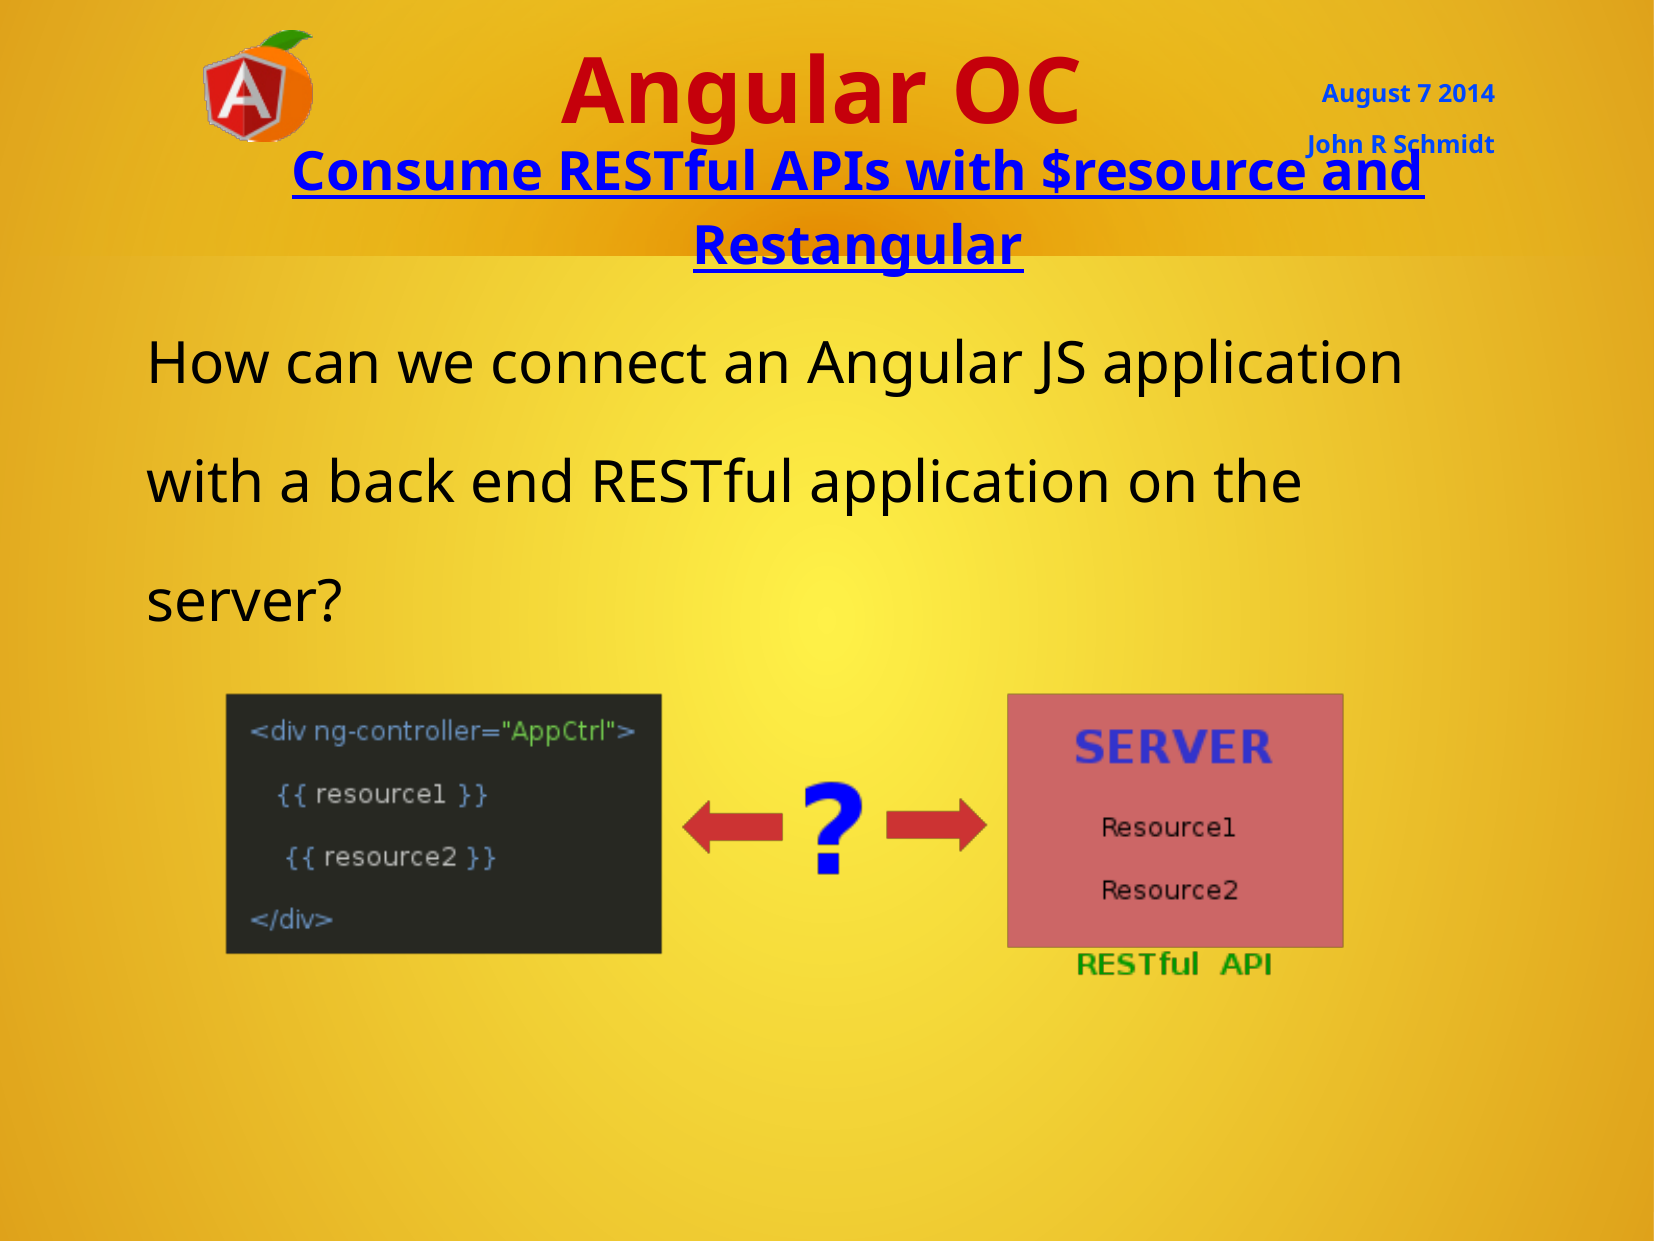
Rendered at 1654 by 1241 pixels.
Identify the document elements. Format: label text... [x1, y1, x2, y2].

text_box August 7 2014 John R Schmidt [1260, 51, 1510, 172]
subtitle How can we connect an Angular JS application with a back end RESTful application on the server? [146, 375, 1501, 545]
picture [210, 659, 1377, 994]
title Angular OC [560, 34, 1086, 142]
text_box Consume RESTful APIs with $resource and Restangular [150, 175, 1567, 239]
picture [202, 30, 316, 142]
